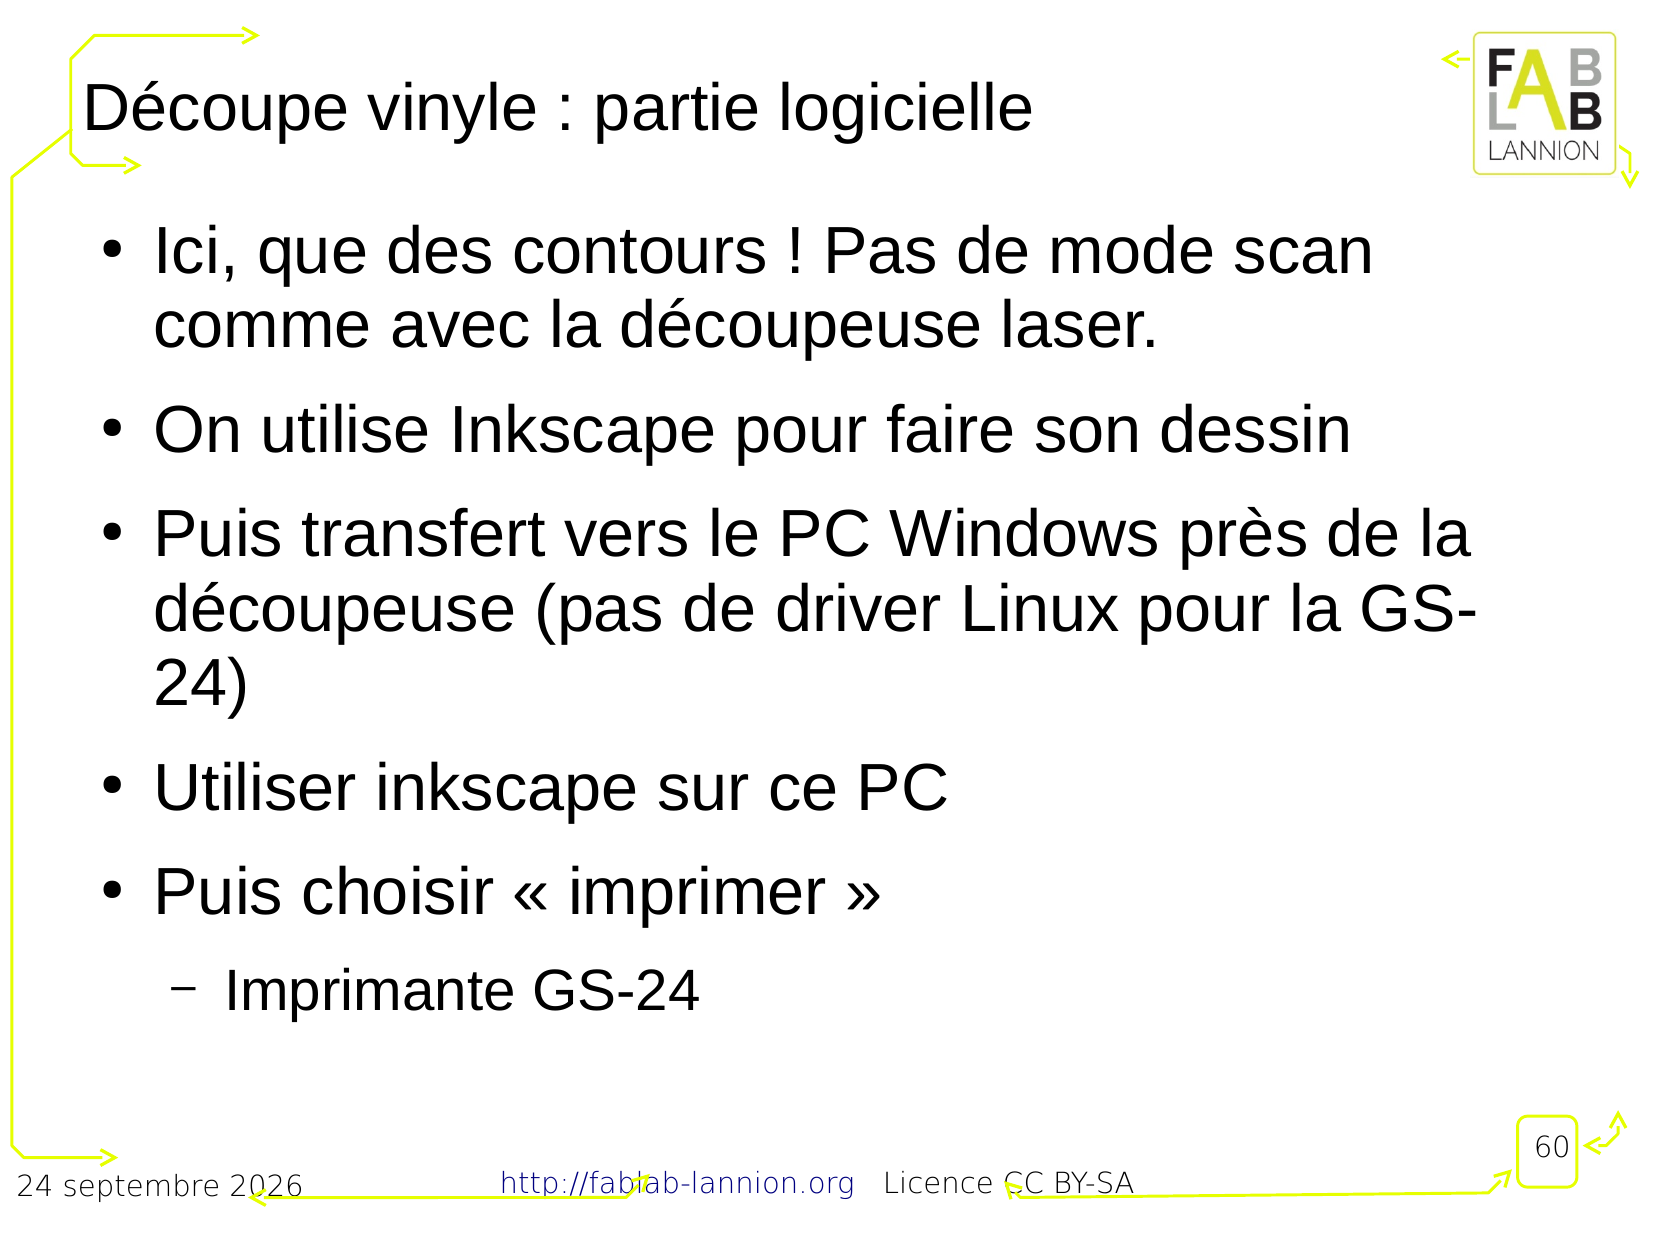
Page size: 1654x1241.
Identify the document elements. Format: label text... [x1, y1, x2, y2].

list Ici, que des contours ! Pas de mode scan comme avec la découpeuse laser. On utilise Inkscape pour faire son dessin Puis transfert vers le PC Windows près de la découpeuse (pas de driver Linux pour la GS-24) Utiliser inkscape sur ce PC Puis choisir « imprimer » Imprimante GS-24 [82, 212, 1571, 932]
title Découpe vinyle : partie logicielle [82, 49, 1441, 166]
picture [1470, 29, 1619, 178]
